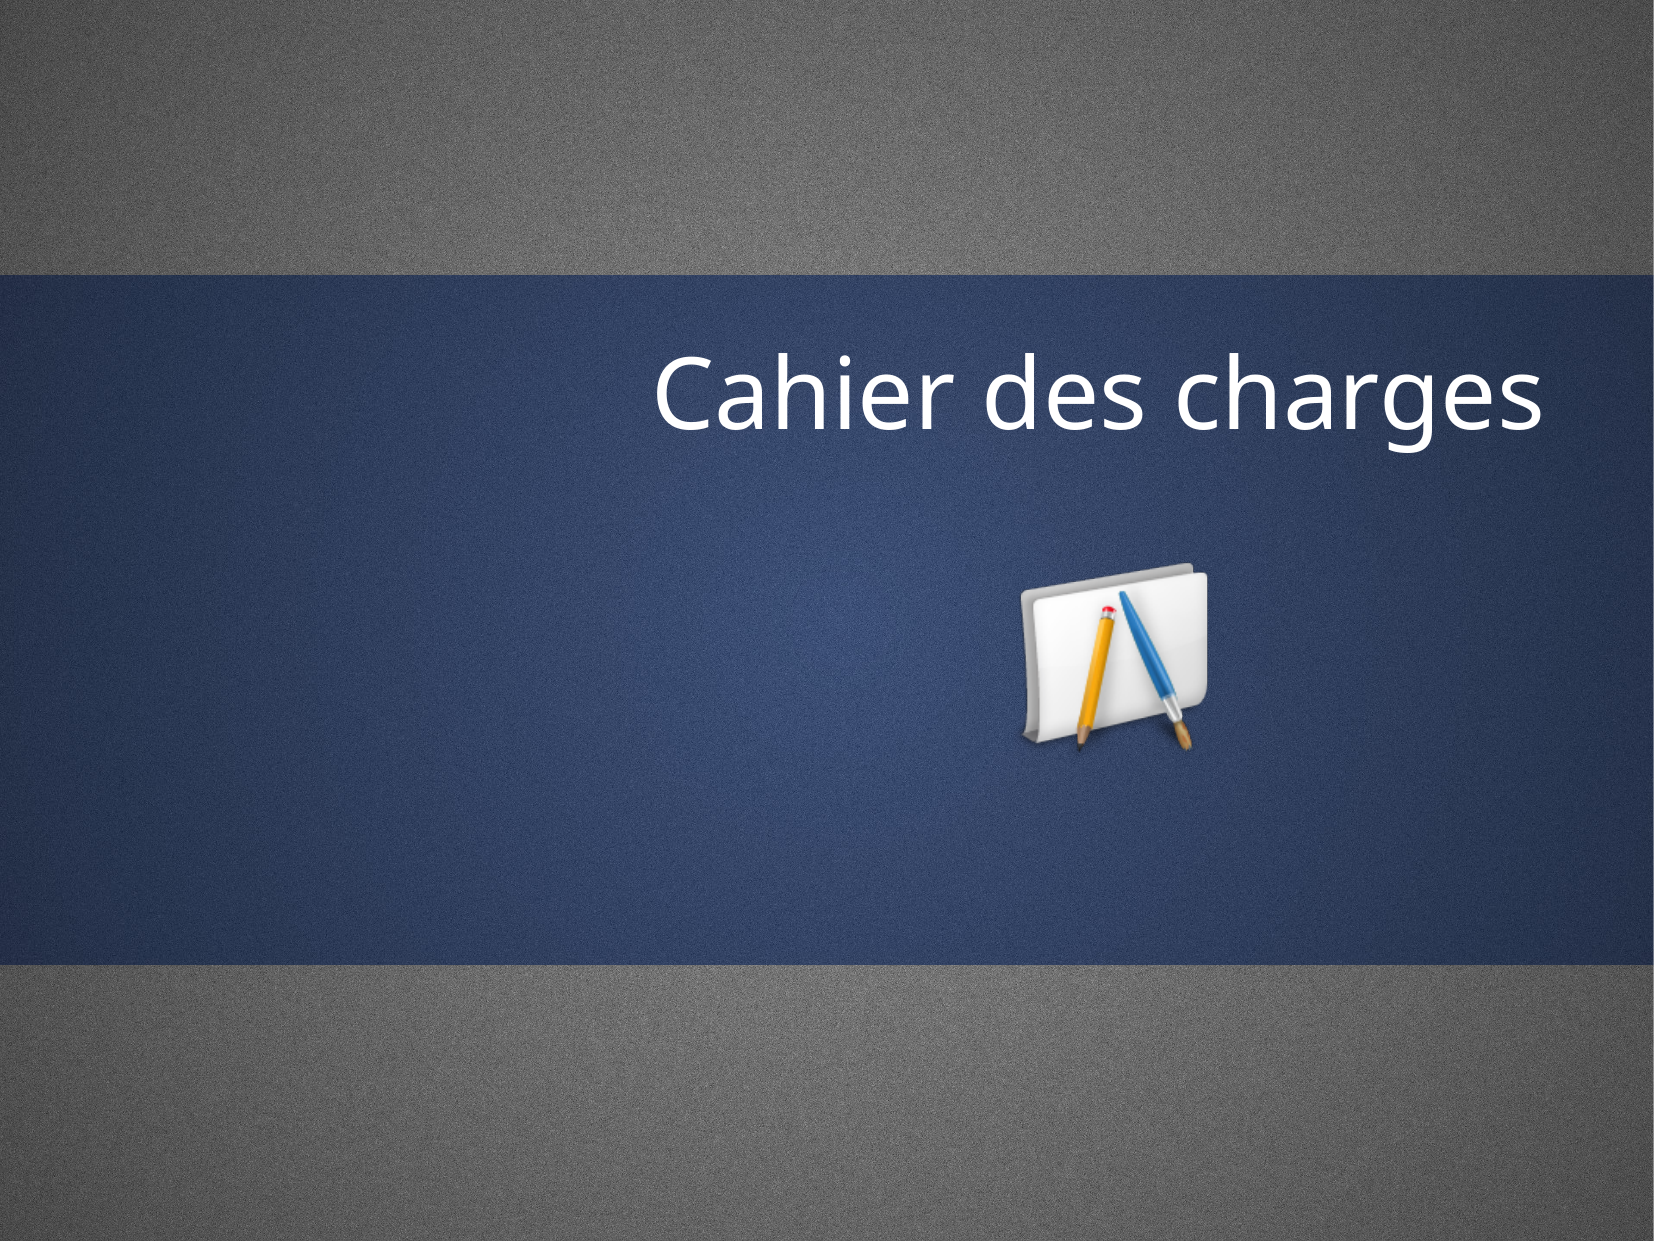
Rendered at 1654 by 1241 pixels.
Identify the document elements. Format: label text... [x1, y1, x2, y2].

text_box Cahier des charges [446, 315, 1561, 654]
picture [0, 0, 1654, 1241]
